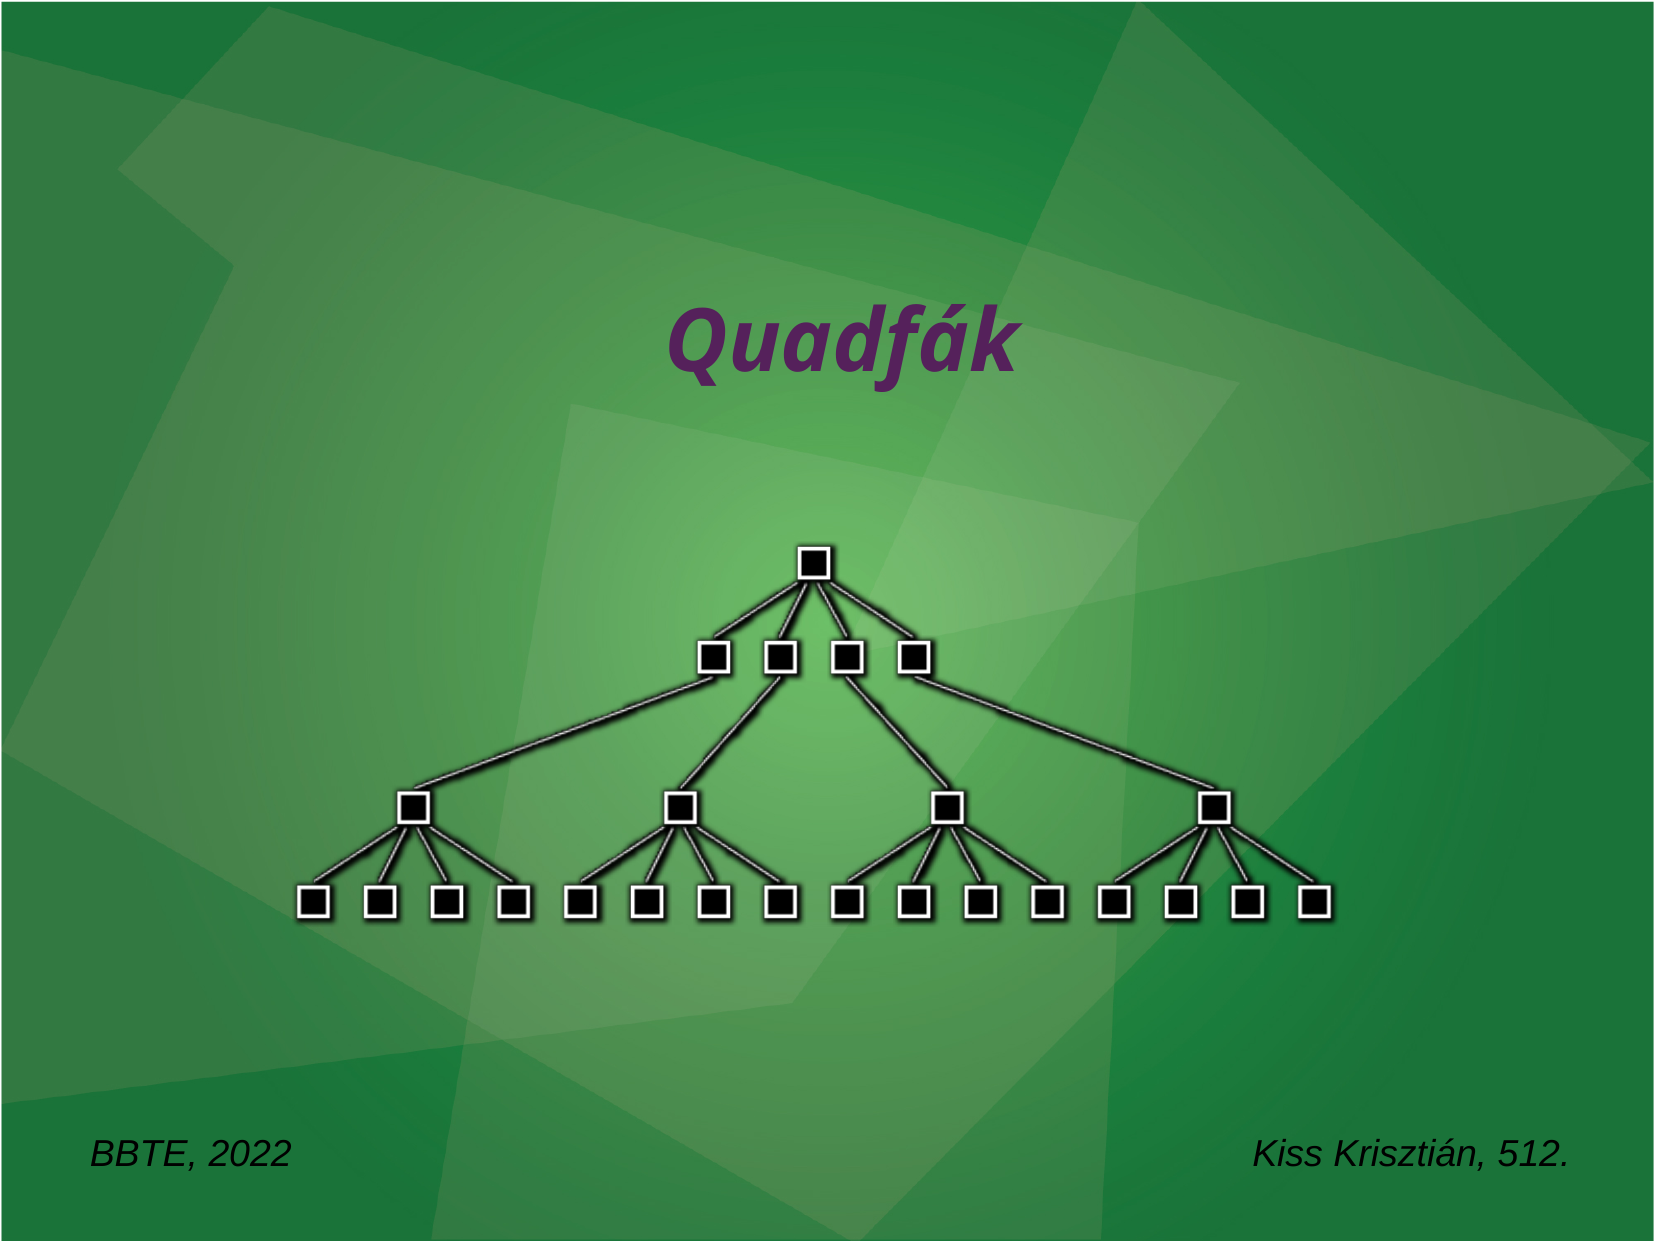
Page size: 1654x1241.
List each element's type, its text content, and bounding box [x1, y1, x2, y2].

text_box BBTE, 2022 [75, 1125, 488, 1182]
text_box Kiss Krisztián, 512. [1237, 1125, 1651, 1182]
title Quadfák [337, 262, 1347, 413]
picture [0, 0, 1654, 1241]
